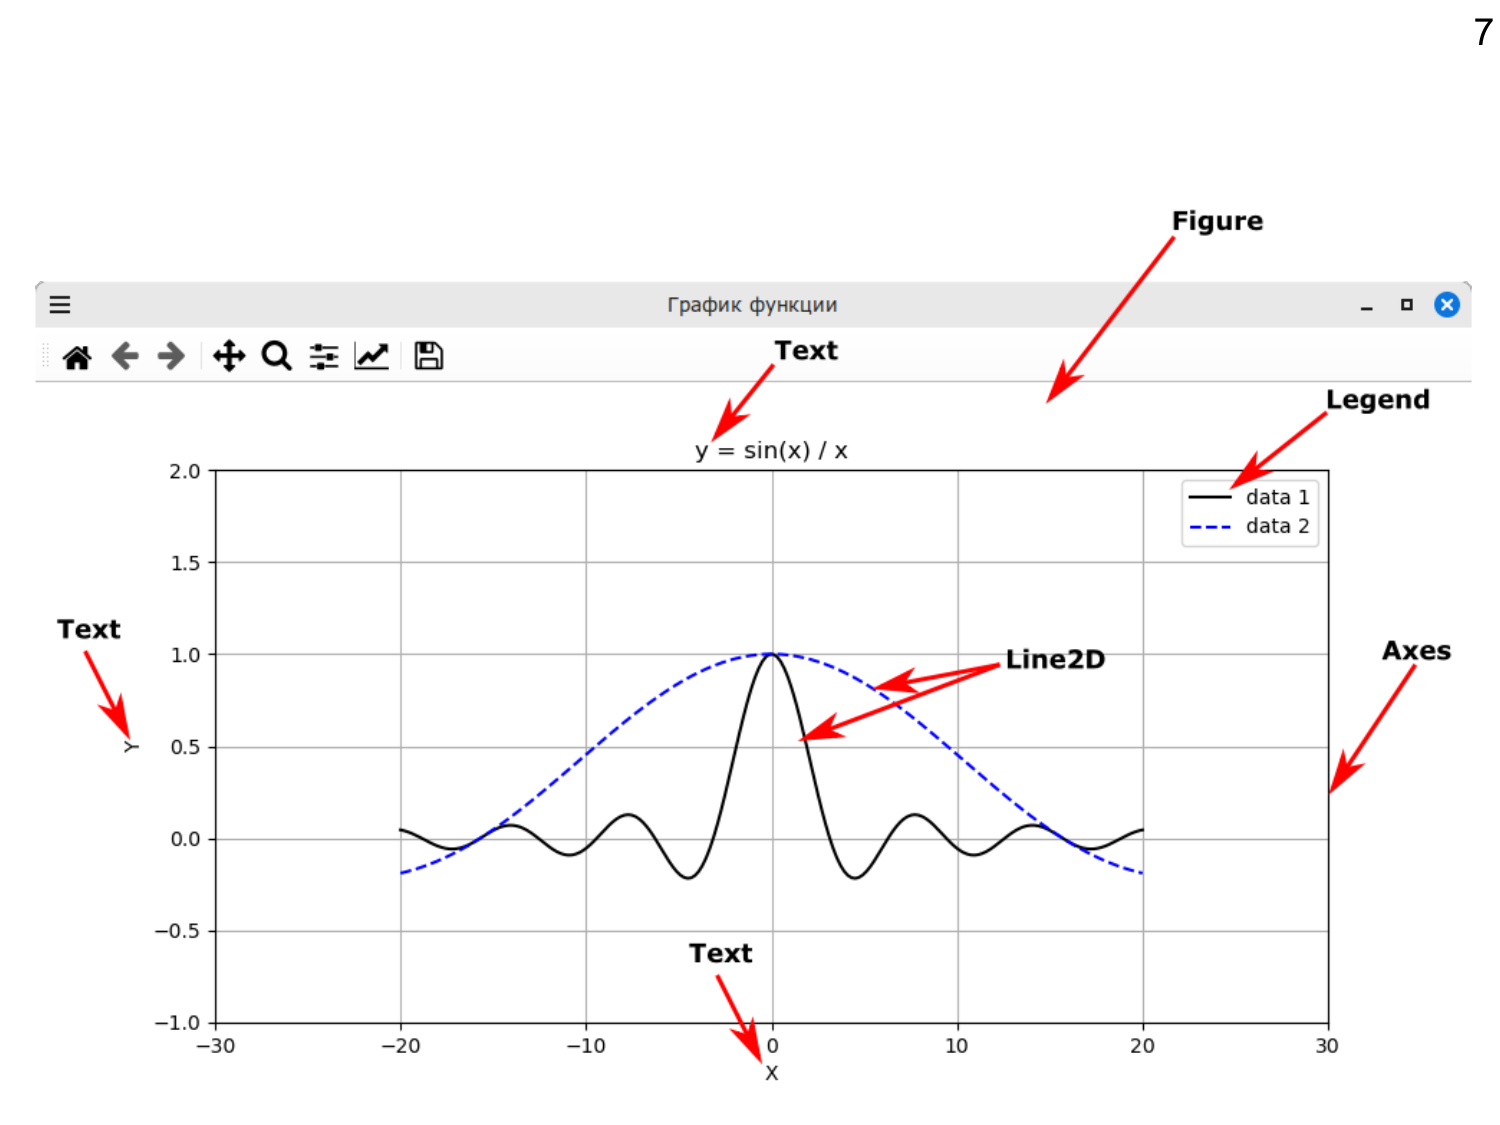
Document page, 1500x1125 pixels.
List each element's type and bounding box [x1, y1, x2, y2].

picture [30, 200, 1479, 1109]
